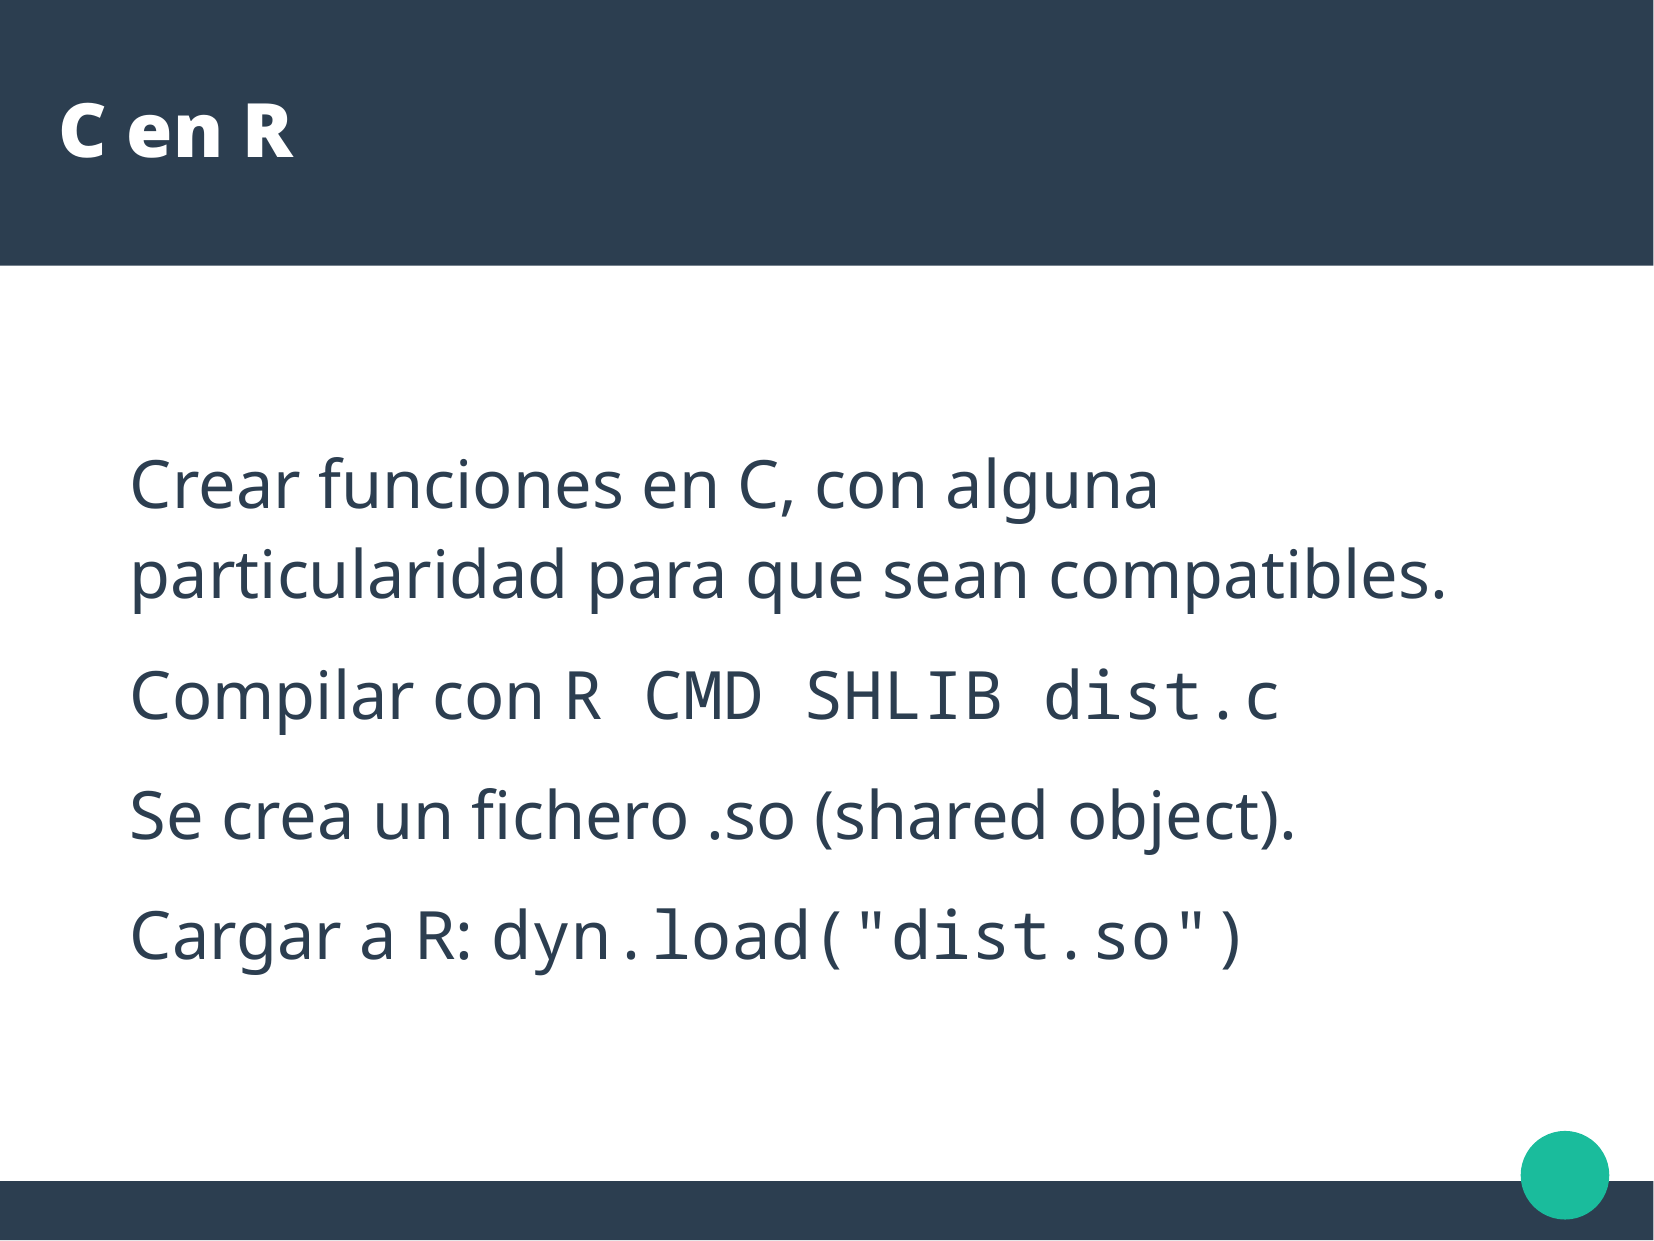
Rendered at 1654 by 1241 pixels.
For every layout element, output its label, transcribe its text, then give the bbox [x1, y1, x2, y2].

title C en R [59, 49, 1595, 207]
list Crear funciones en C, con alguna particularidad para que sean compatibles. Compilar con R CMD SHLIB dist.c Se crea un fichero .so (shared object). Cargar a R: dyn.load("dist.so") [59, 437, 1595, 1241]
